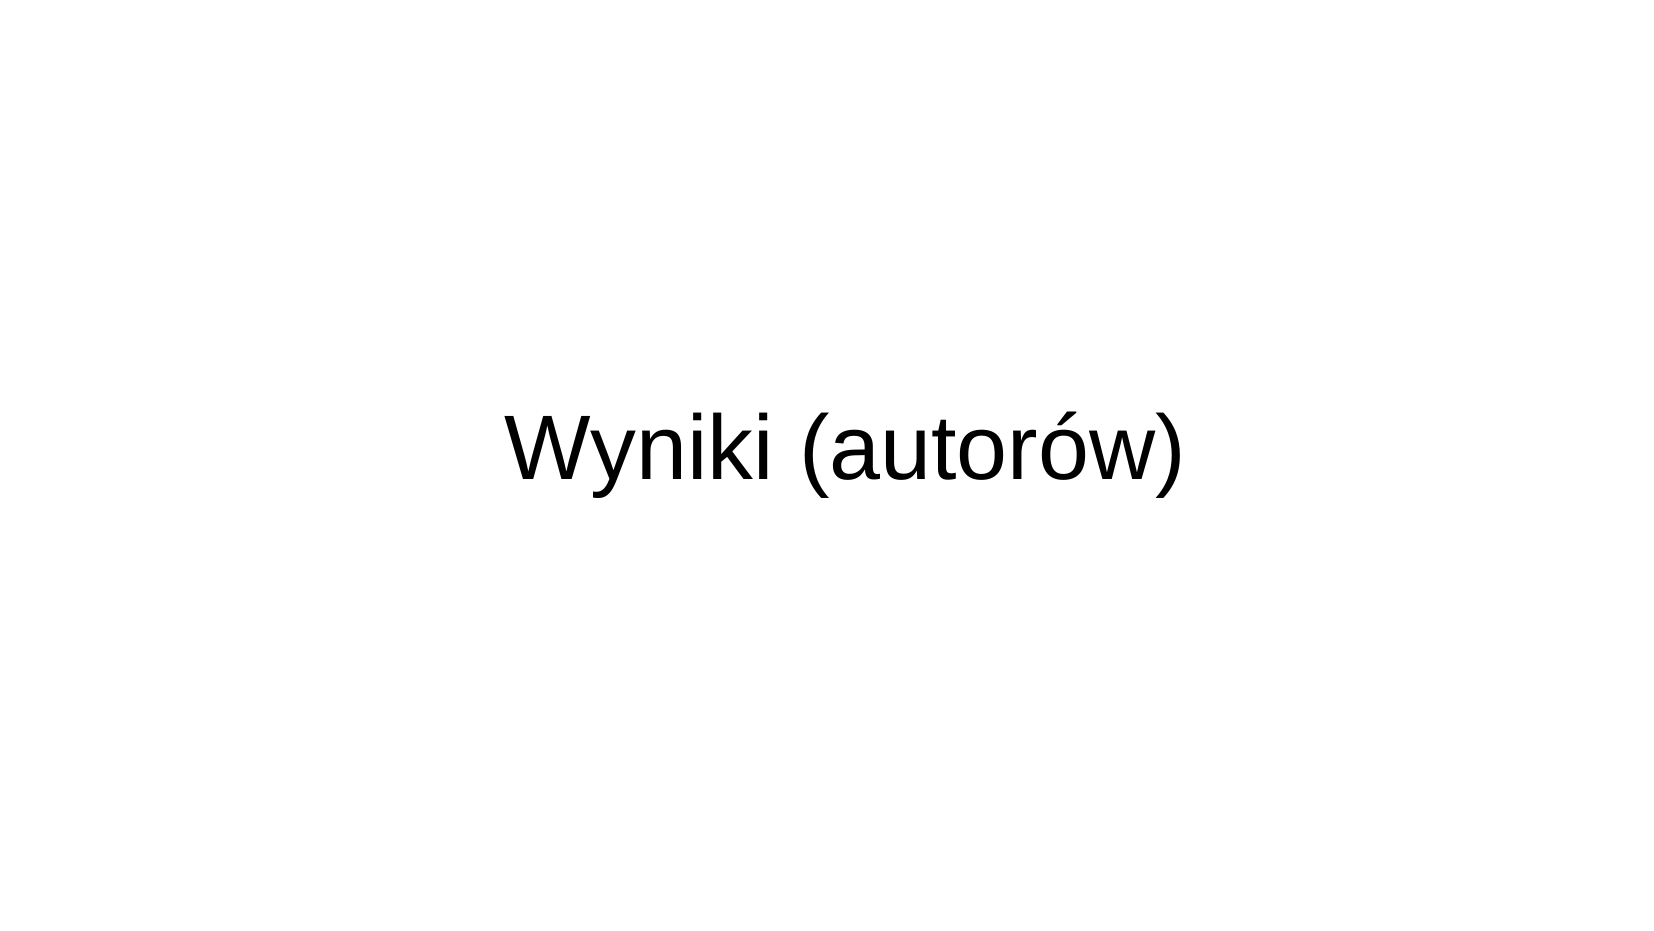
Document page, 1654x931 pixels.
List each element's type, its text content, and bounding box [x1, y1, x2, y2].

title Wyniki (autorów) [101, 369, 1591, 526]
